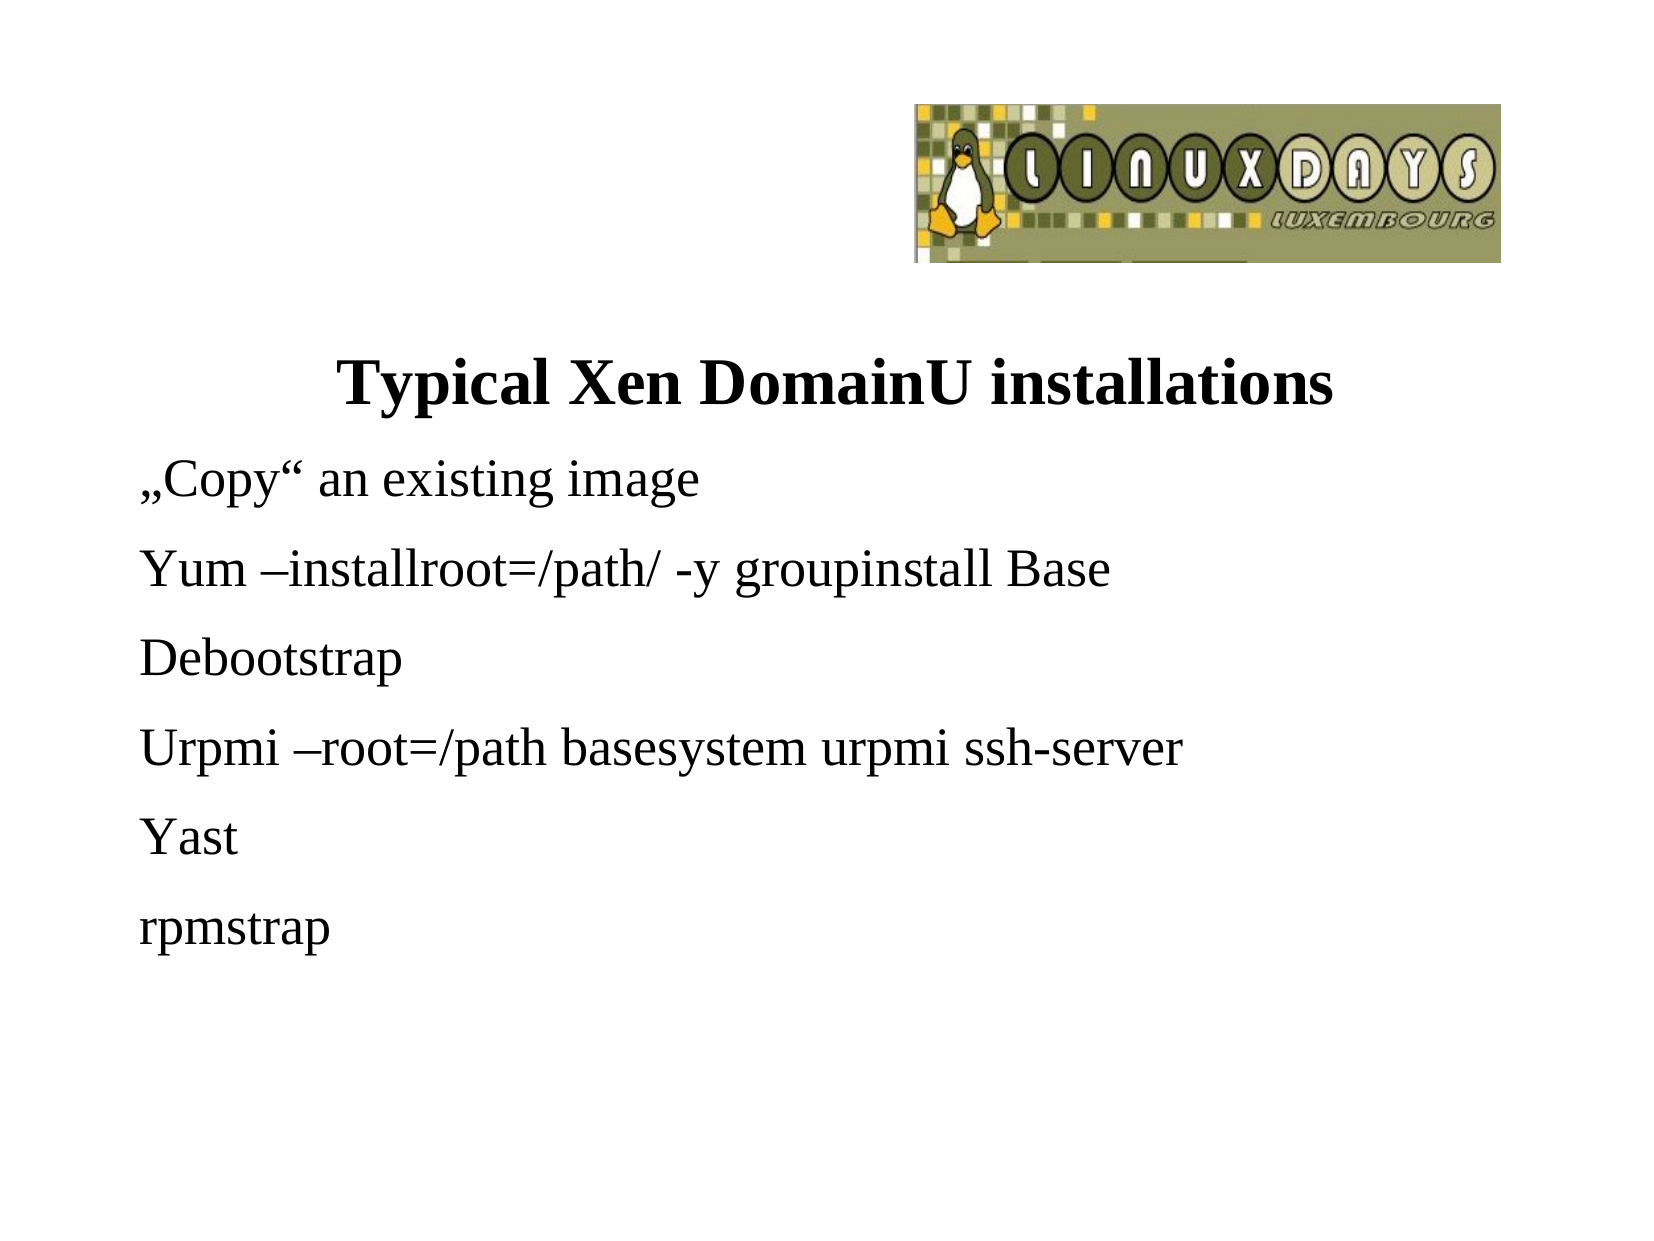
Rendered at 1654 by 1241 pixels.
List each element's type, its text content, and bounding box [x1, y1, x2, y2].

picture [914, 104, 1501, 263]
list Typical Xen DomainU installations „Copy“ an existing image Yum –installroot=/path/ -y groupinstall Base Debootstrap Urpmi –root=/path basesystem urpmi ssh-server Yast rpmstrap [121, 344, 1534, 1127]
